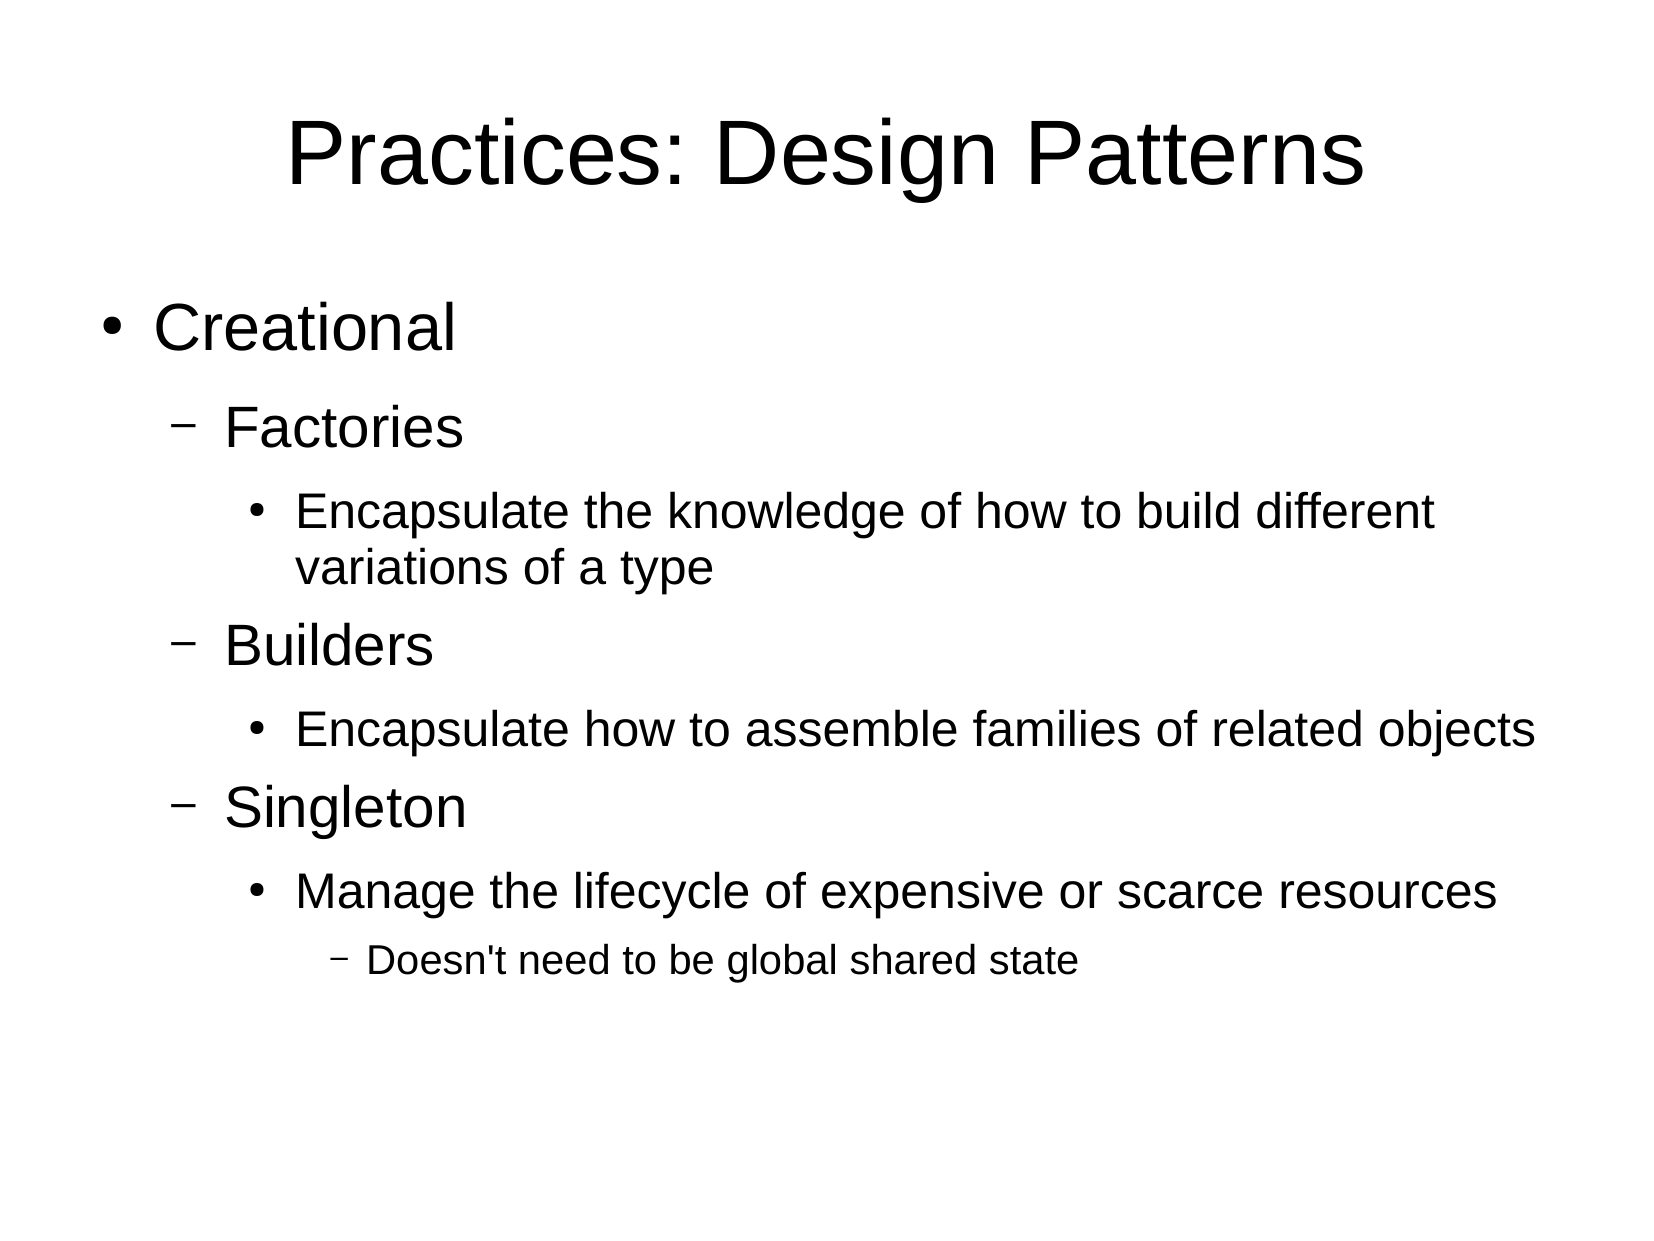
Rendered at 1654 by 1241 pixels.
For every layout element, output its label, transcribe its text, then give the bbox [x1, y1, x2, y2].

list Creational Factories Encapsulate the knowledge of how to build different variations of a type Builders Encapsulate how to assemble families of related objects Singleton Manage the lifecycle of expensive or scarce resources Doesn't need to be global shared state [82, 290, 1538, 1010]
title Practices: Design Patterns [82, 49, 1571, 257]
